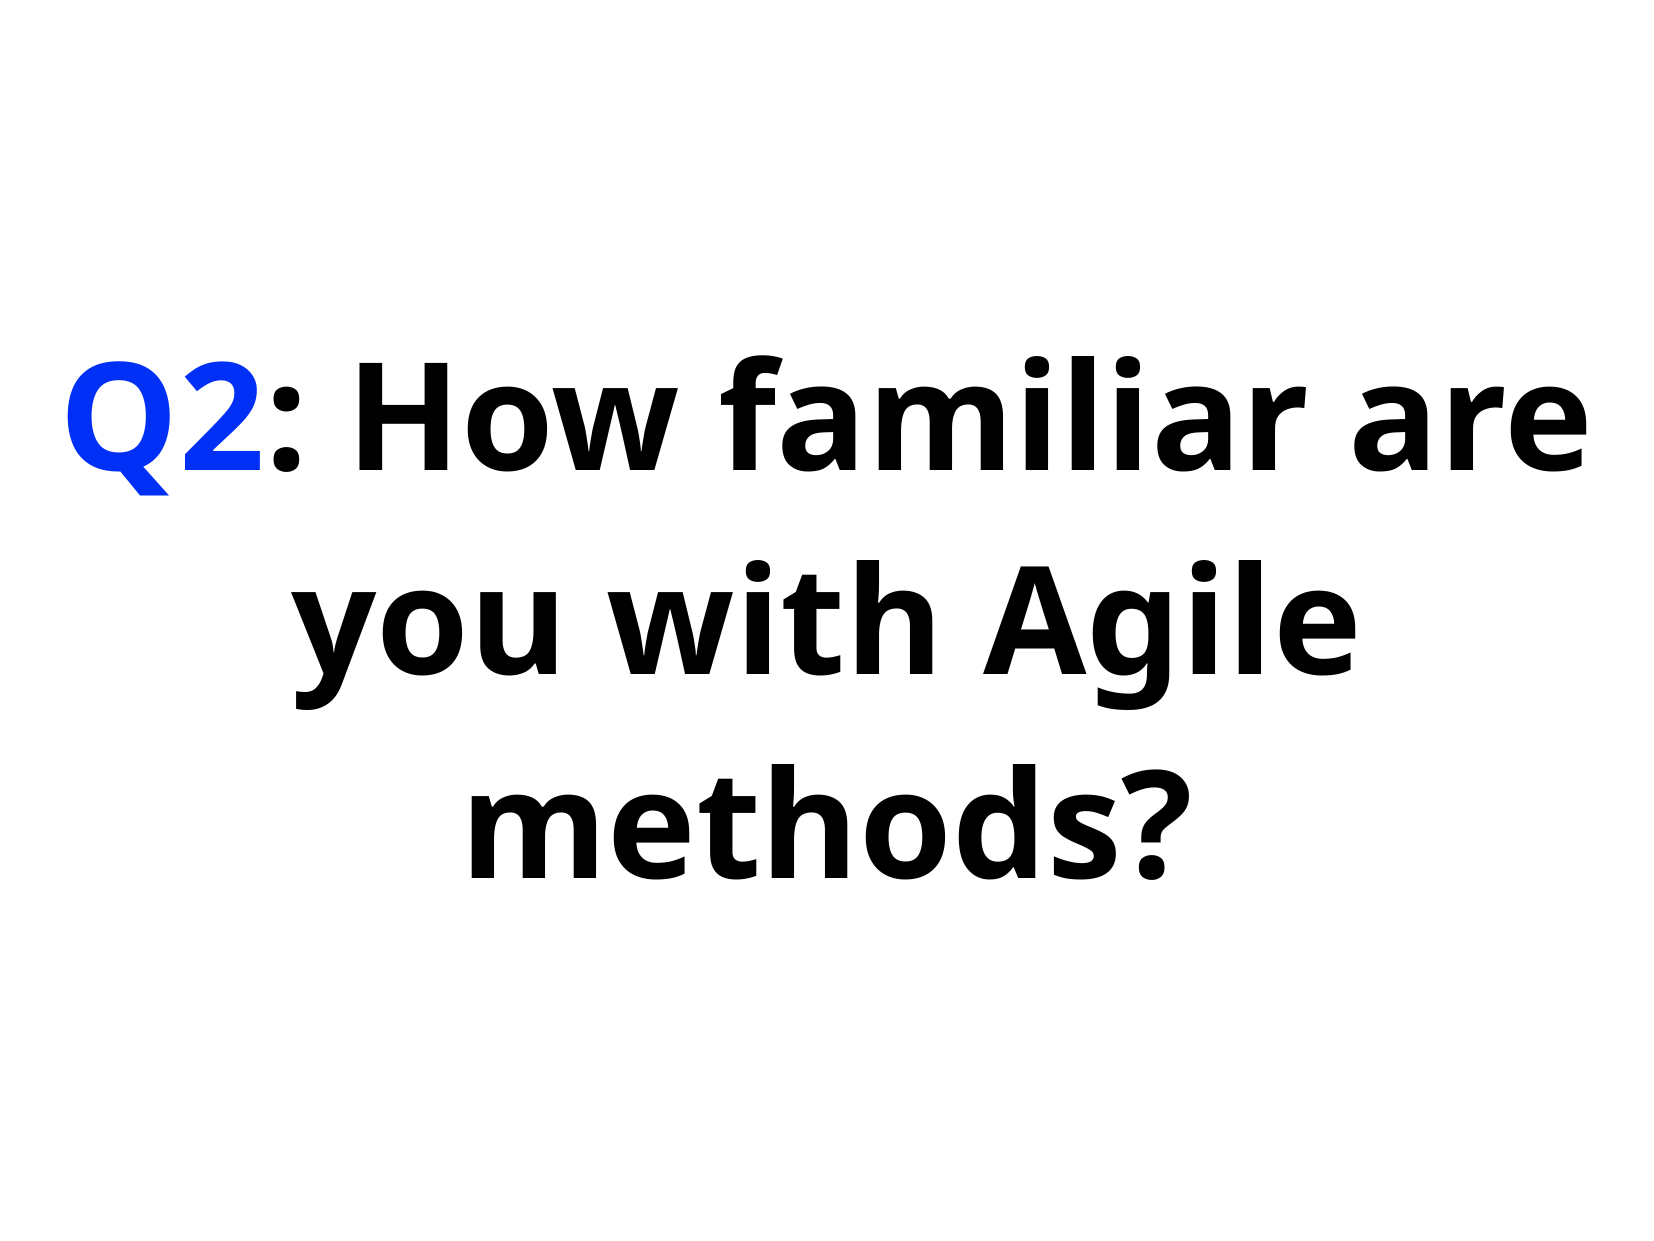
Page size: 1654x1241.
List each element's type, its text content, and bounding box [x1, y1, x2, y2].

text_box Q2: How familiar are you with Agile methods? [59, 29, 1595, 1204]
